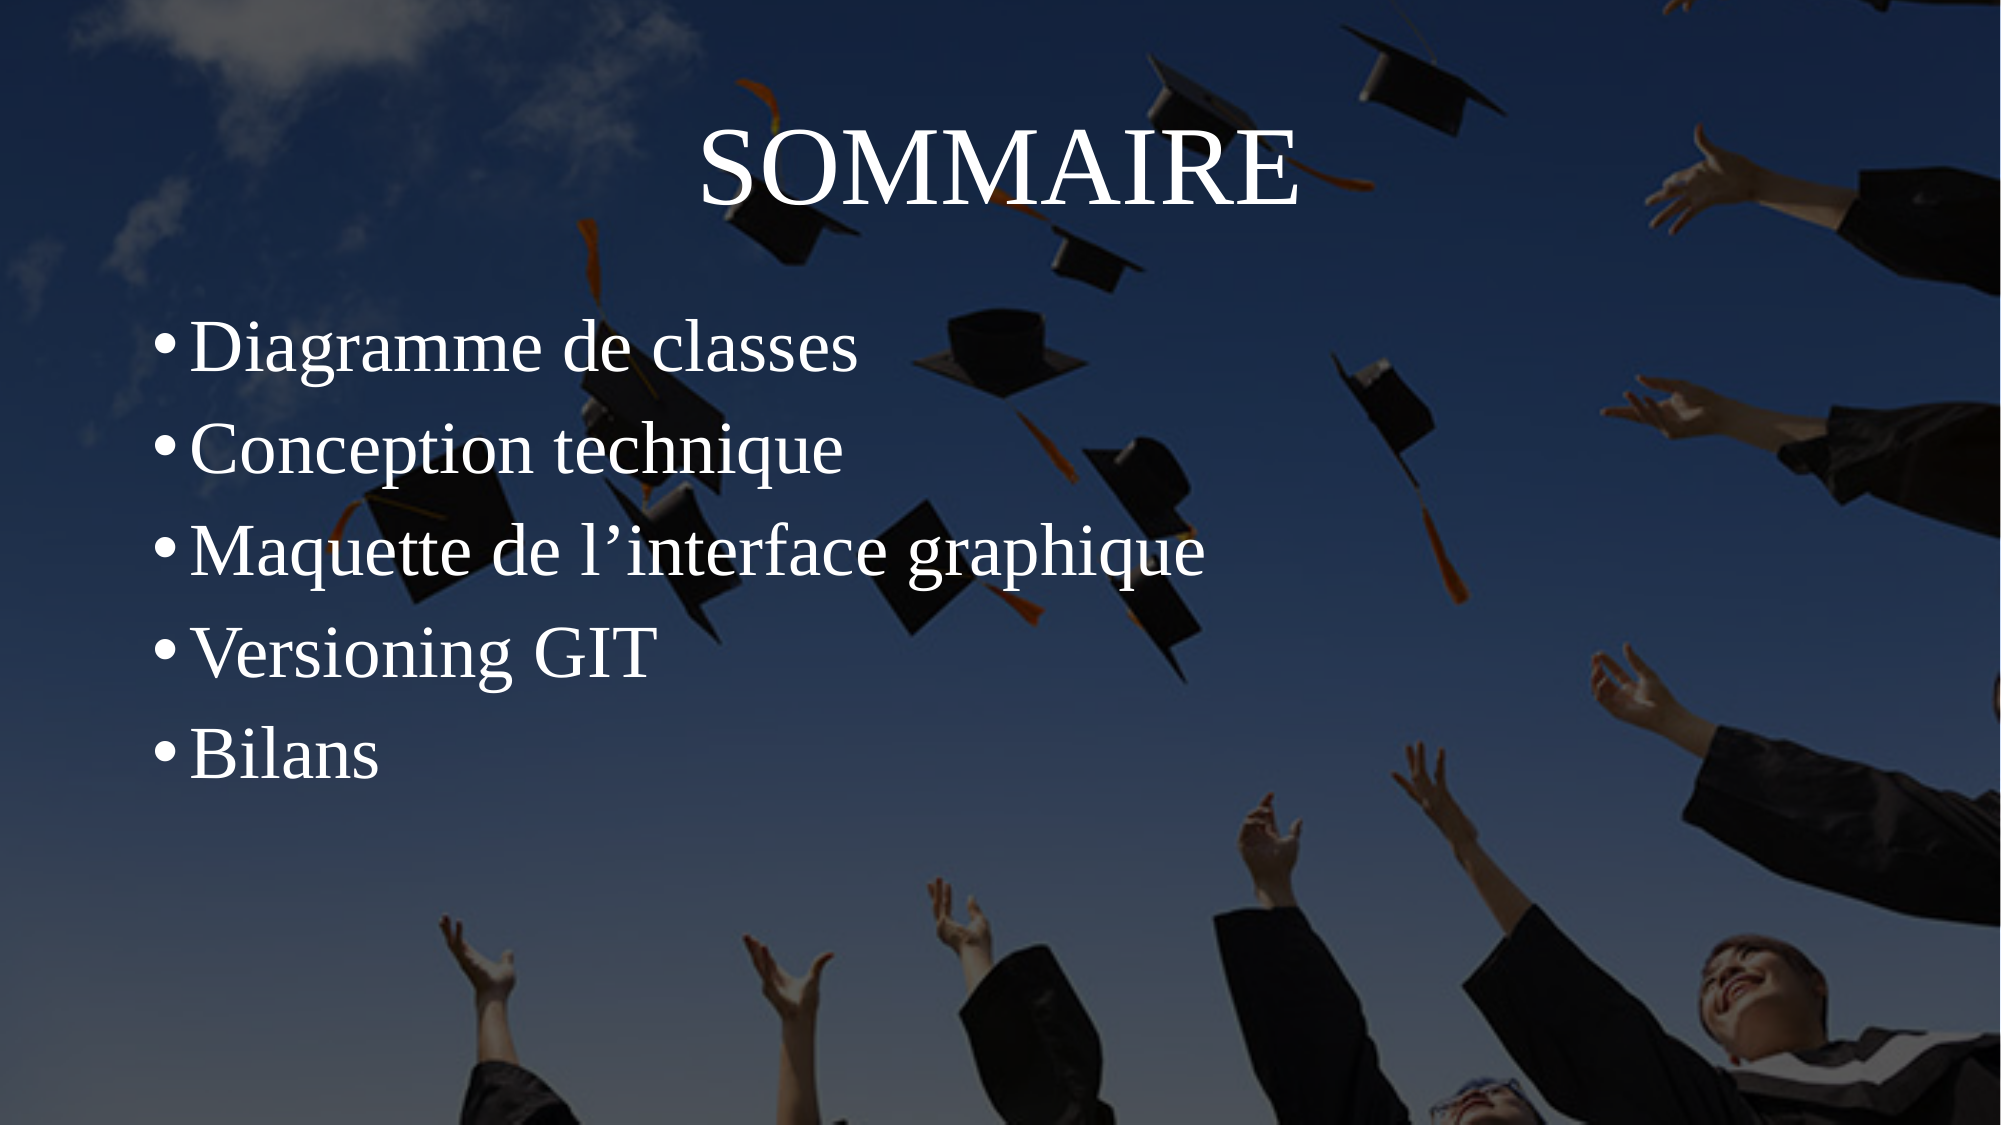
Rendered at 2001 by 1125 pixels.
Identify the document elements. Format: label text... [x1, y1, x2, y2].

picture [0, 0, 2000, 1125]
title SOMMAIRE [137, 59, 1863, 278]
list Diagramme de classes Conception technique Maquette de l’interface graphique Versioning GIT Bilans [137, 299, 1863, 1014]
